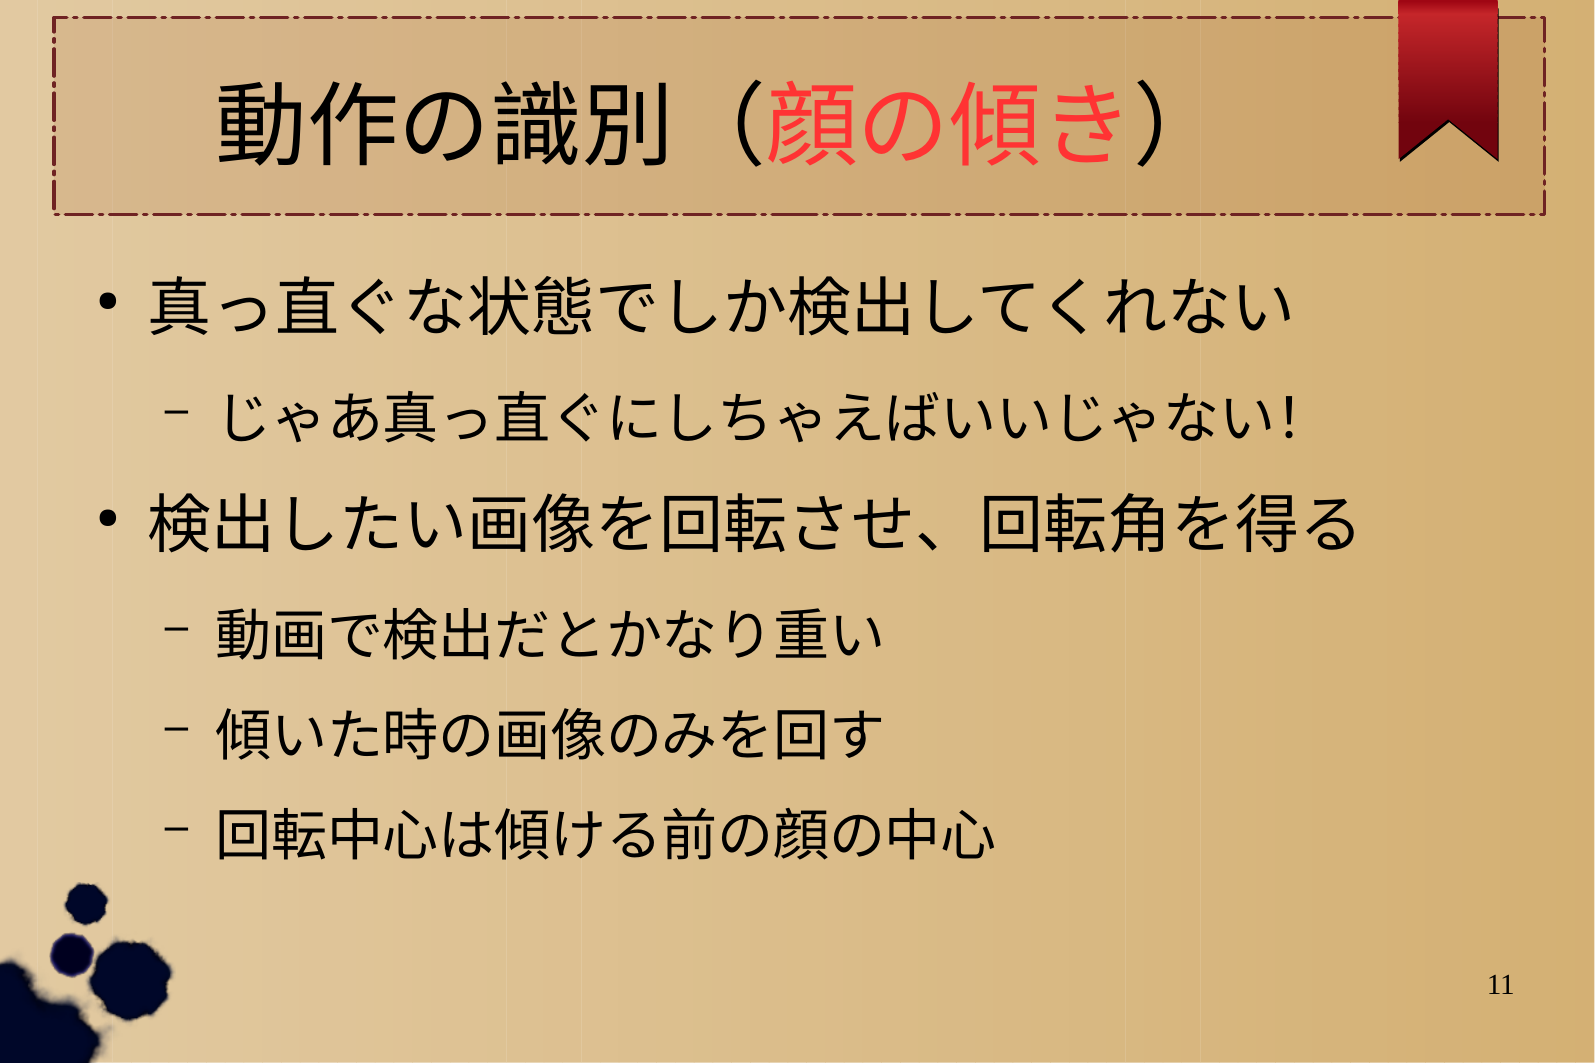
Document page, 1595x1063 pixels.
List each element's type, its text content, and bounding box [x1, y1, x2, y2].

title 動作の識別（顔の傾き） [79, 40, 1361, 196]
list 真っ直ぐな状態でしか検出してくれない じゃあ真っ直ぐにしちゃえばいいじゃない！ 検出したい画像を回転させ、回転角を得る 動画で検出だとかなり重い 傾いた時の画像のみを回す 回転中心は傾ける前の顔の中心 [79, 256, 1515, 873]
